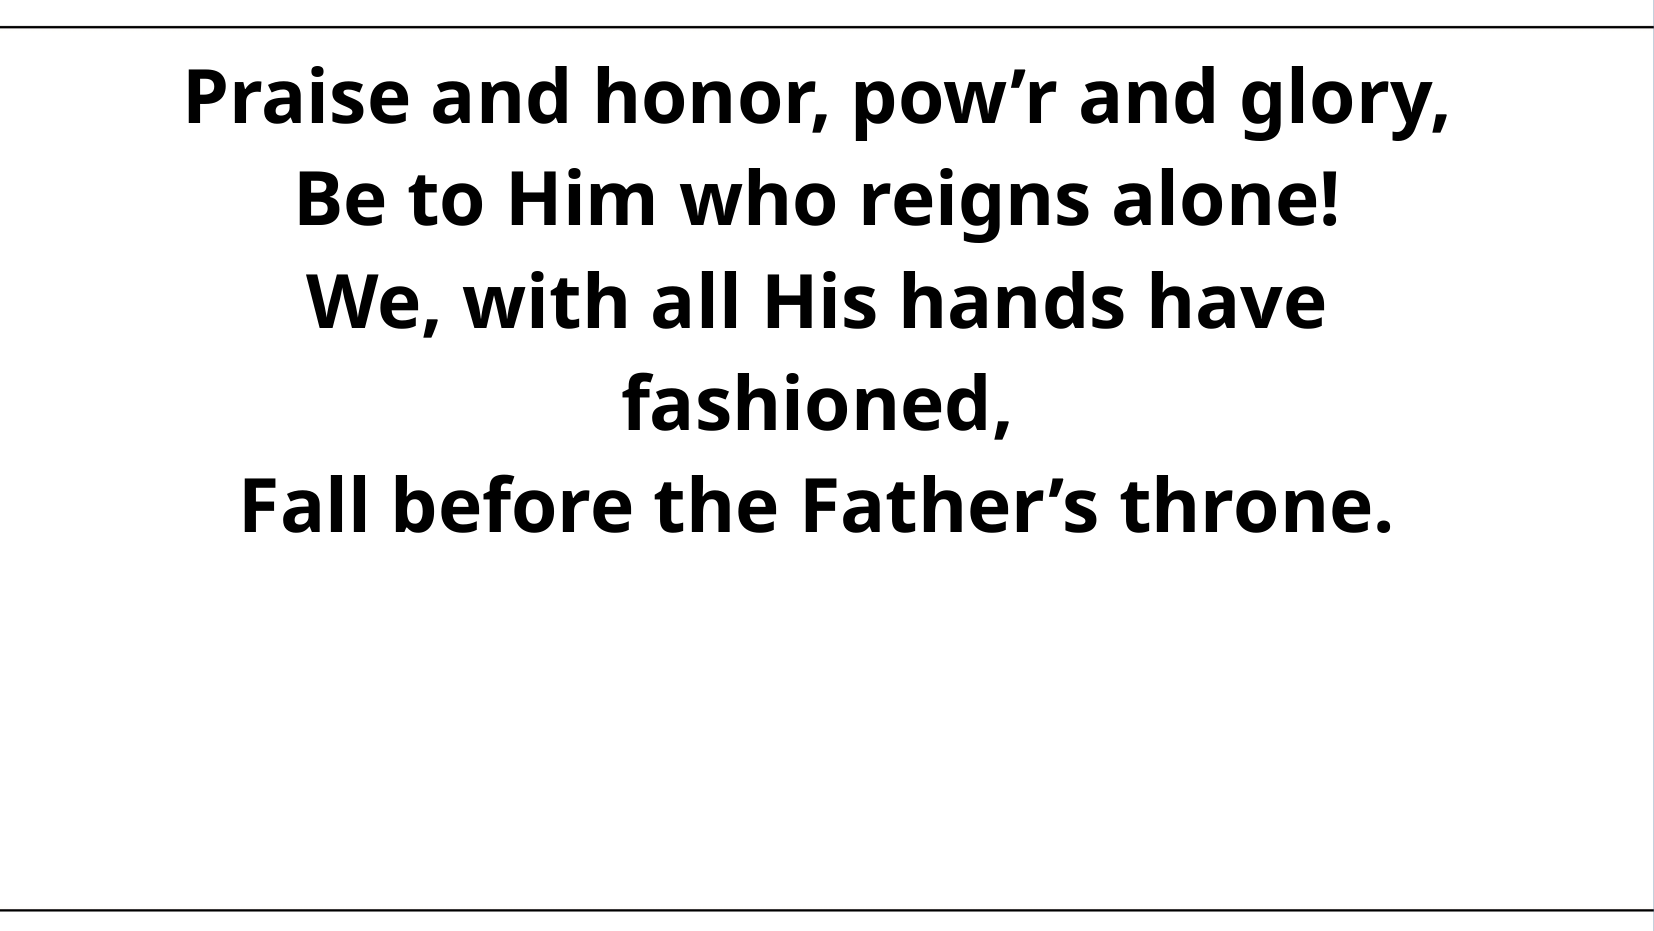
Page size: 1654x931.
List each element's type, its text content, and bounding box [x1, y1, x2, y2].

picture [0, 0, 1654, 931]
text_box Praise and honor, pow’r and glory, Be to Him who reigns alone! We, with all His hands have fashioned, Fall before the Father’s throne. [90, 35, 1546, 451]
